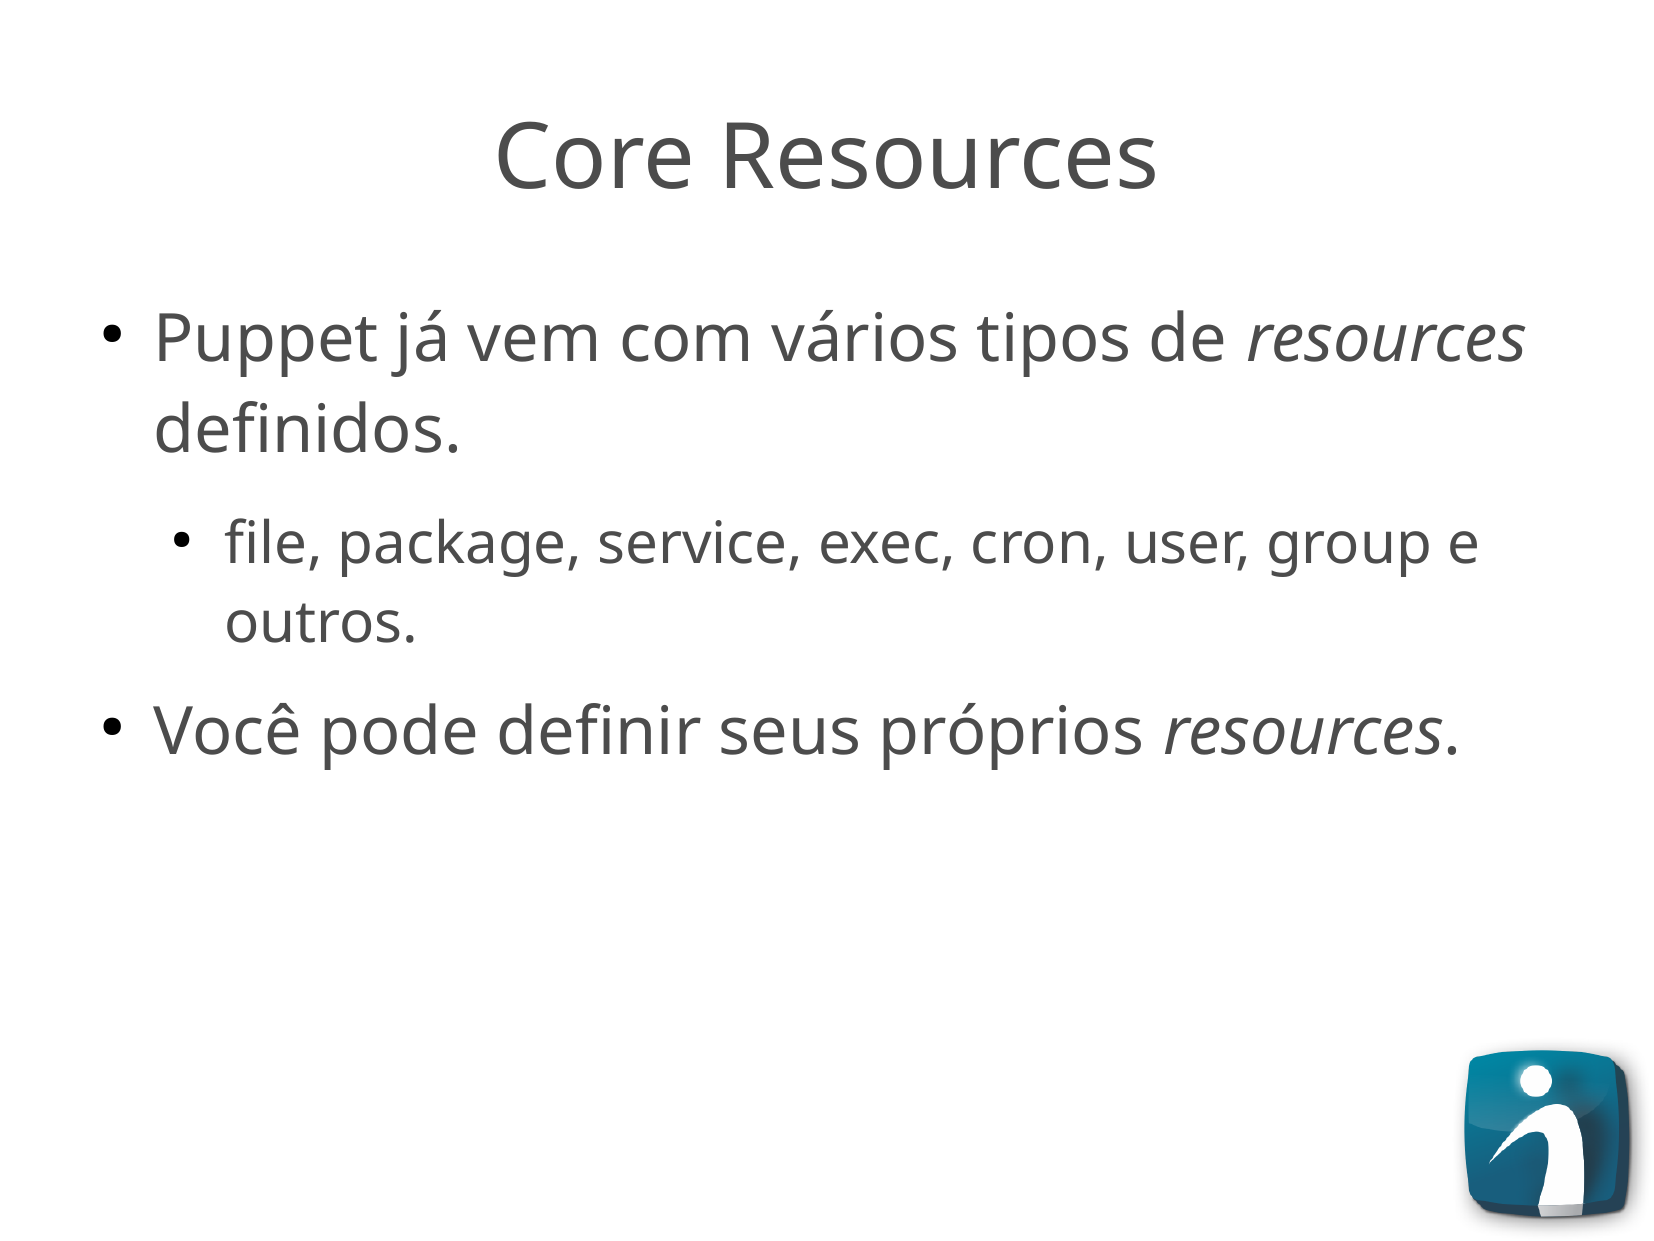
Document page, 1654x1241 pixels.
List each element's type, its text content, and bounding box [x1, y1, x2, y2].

picture [1447, 1035, 1654, 1241]
title Core Resources [82, 49, 1571, 257]
list Puppet já vem com vários tipos de resources definidos. file, package, service, exec, cron, user, group e outros. Você pode definir seus próprios resources. [82, 290, 1571, 1109]
